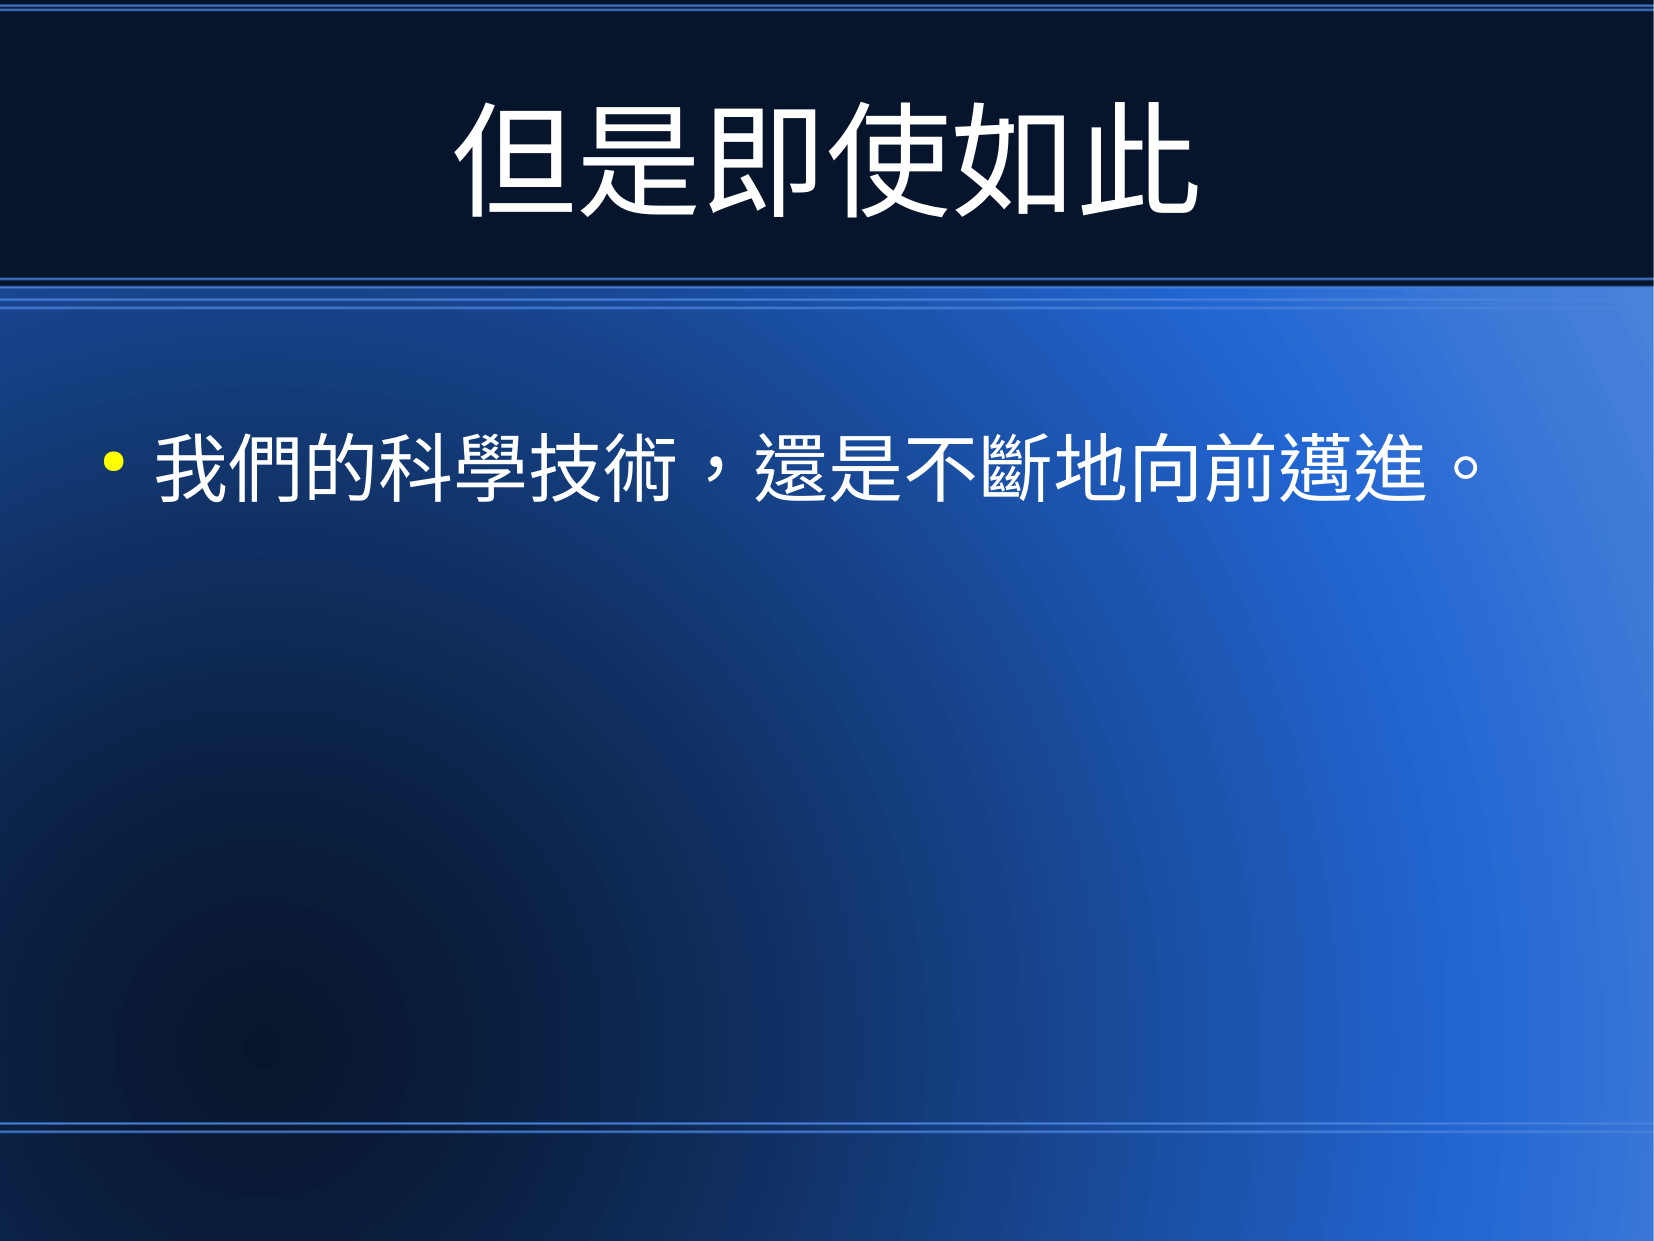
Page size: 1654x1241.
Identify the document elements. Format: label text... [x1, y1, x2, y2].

picture [0, 0, 1654, 1241]
title 但是即使如此 [82, 49, 1571, 257]
list 我們的科學技術，還是不斷地向前邁進。 [82, 355, 1571, 1241]
